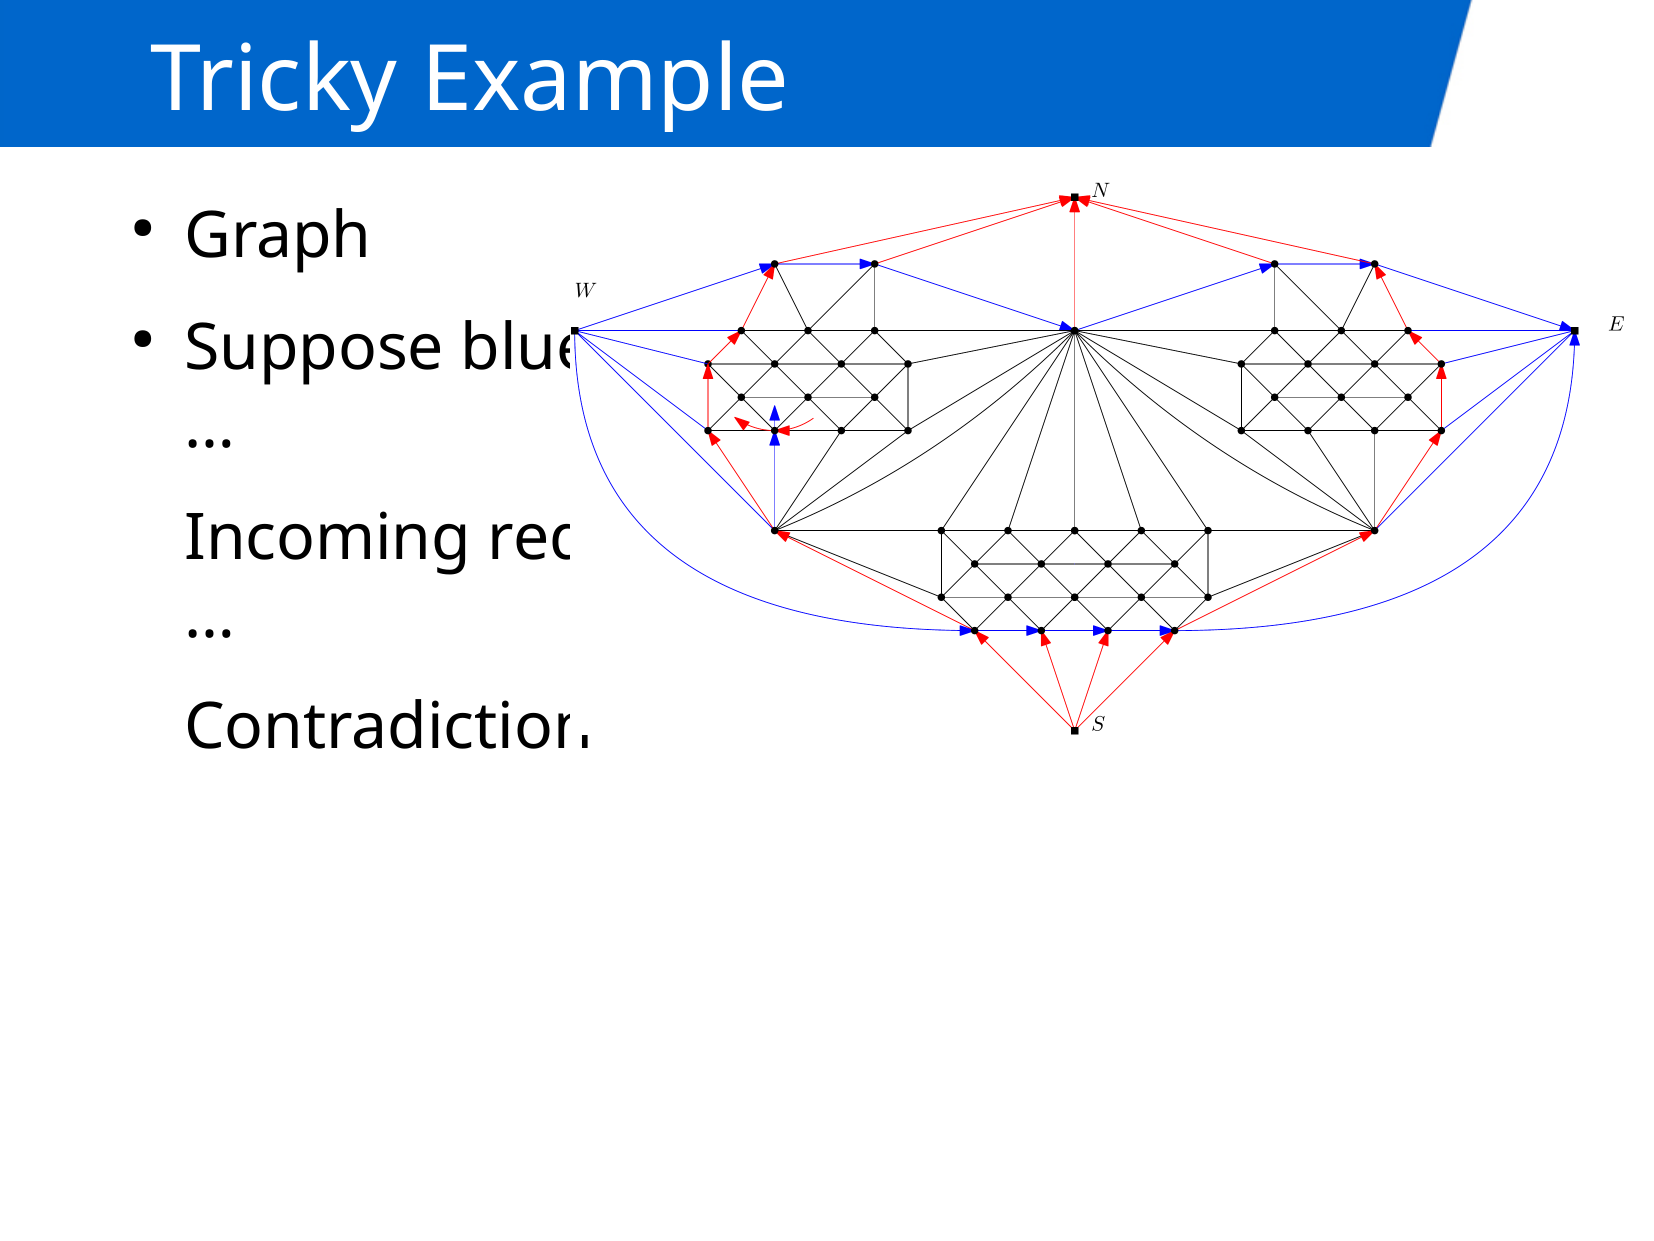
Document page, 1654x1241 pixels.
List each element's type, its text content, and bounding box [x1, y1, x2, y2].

picture [570, 181, 1625, 736]
picture [0, 0, 1474, 147]
list Graph Suppose blue … Incoming red … Contradiction [113, 195, 601, 1118]
title Tricky Example [150, 15, 1456, 136]
